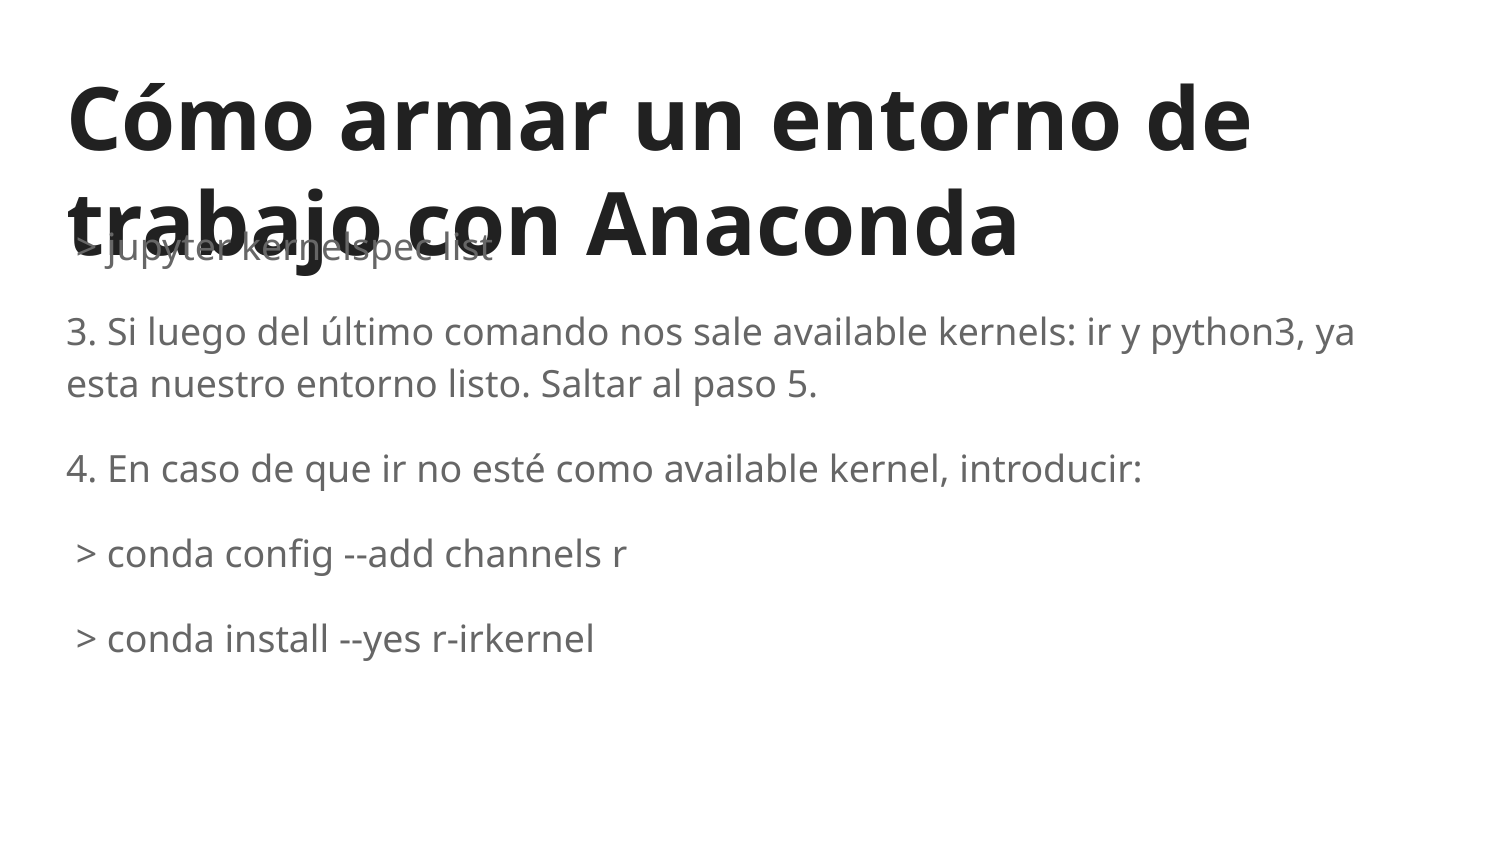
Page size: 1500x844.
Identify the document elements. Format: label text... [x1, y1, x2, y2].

title Cómo armar un entorno de trabajo con Anaconda [51, 48, 1449, 180]
list > jupyter kernelspec list 3. Si luego del último comando nos sale available kernels: ir y python3, ya esta nuestro entorno listo. Saltar al paso 5. 4. En caso de que ir no esté como available kernel, introducir: > conda config --add channels r > conda install --yes r-irkernel [51, 201, 1449, 750]
